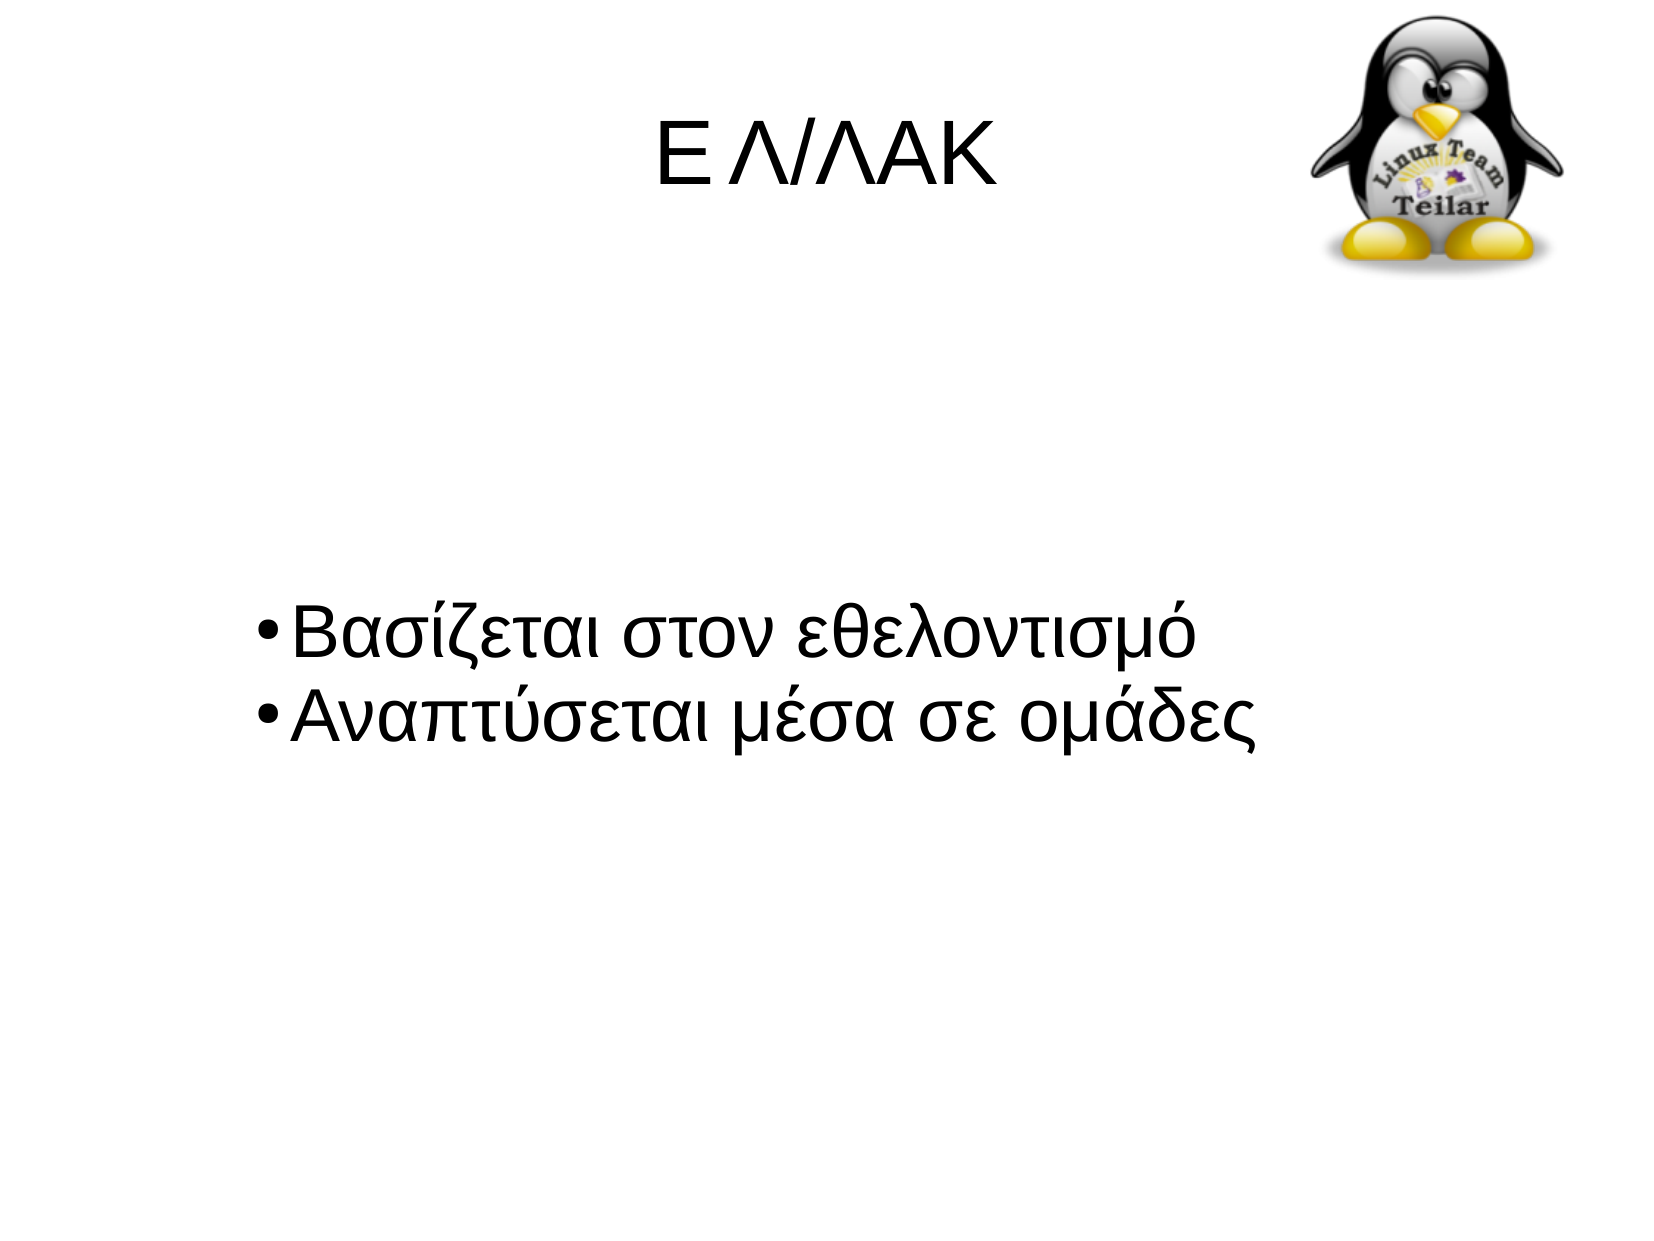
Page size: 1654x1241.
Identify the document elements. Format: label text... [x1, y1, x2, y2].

title Ε Λ/ΛΑΚ [82, 49, 1305, 257]
text_box Βασίζεται στον εθελοντισμό Αναπτύσεται μέσα σε ομάδες [240, 582, 1591, 766]
picture [1305, 14, 1570, 280]
